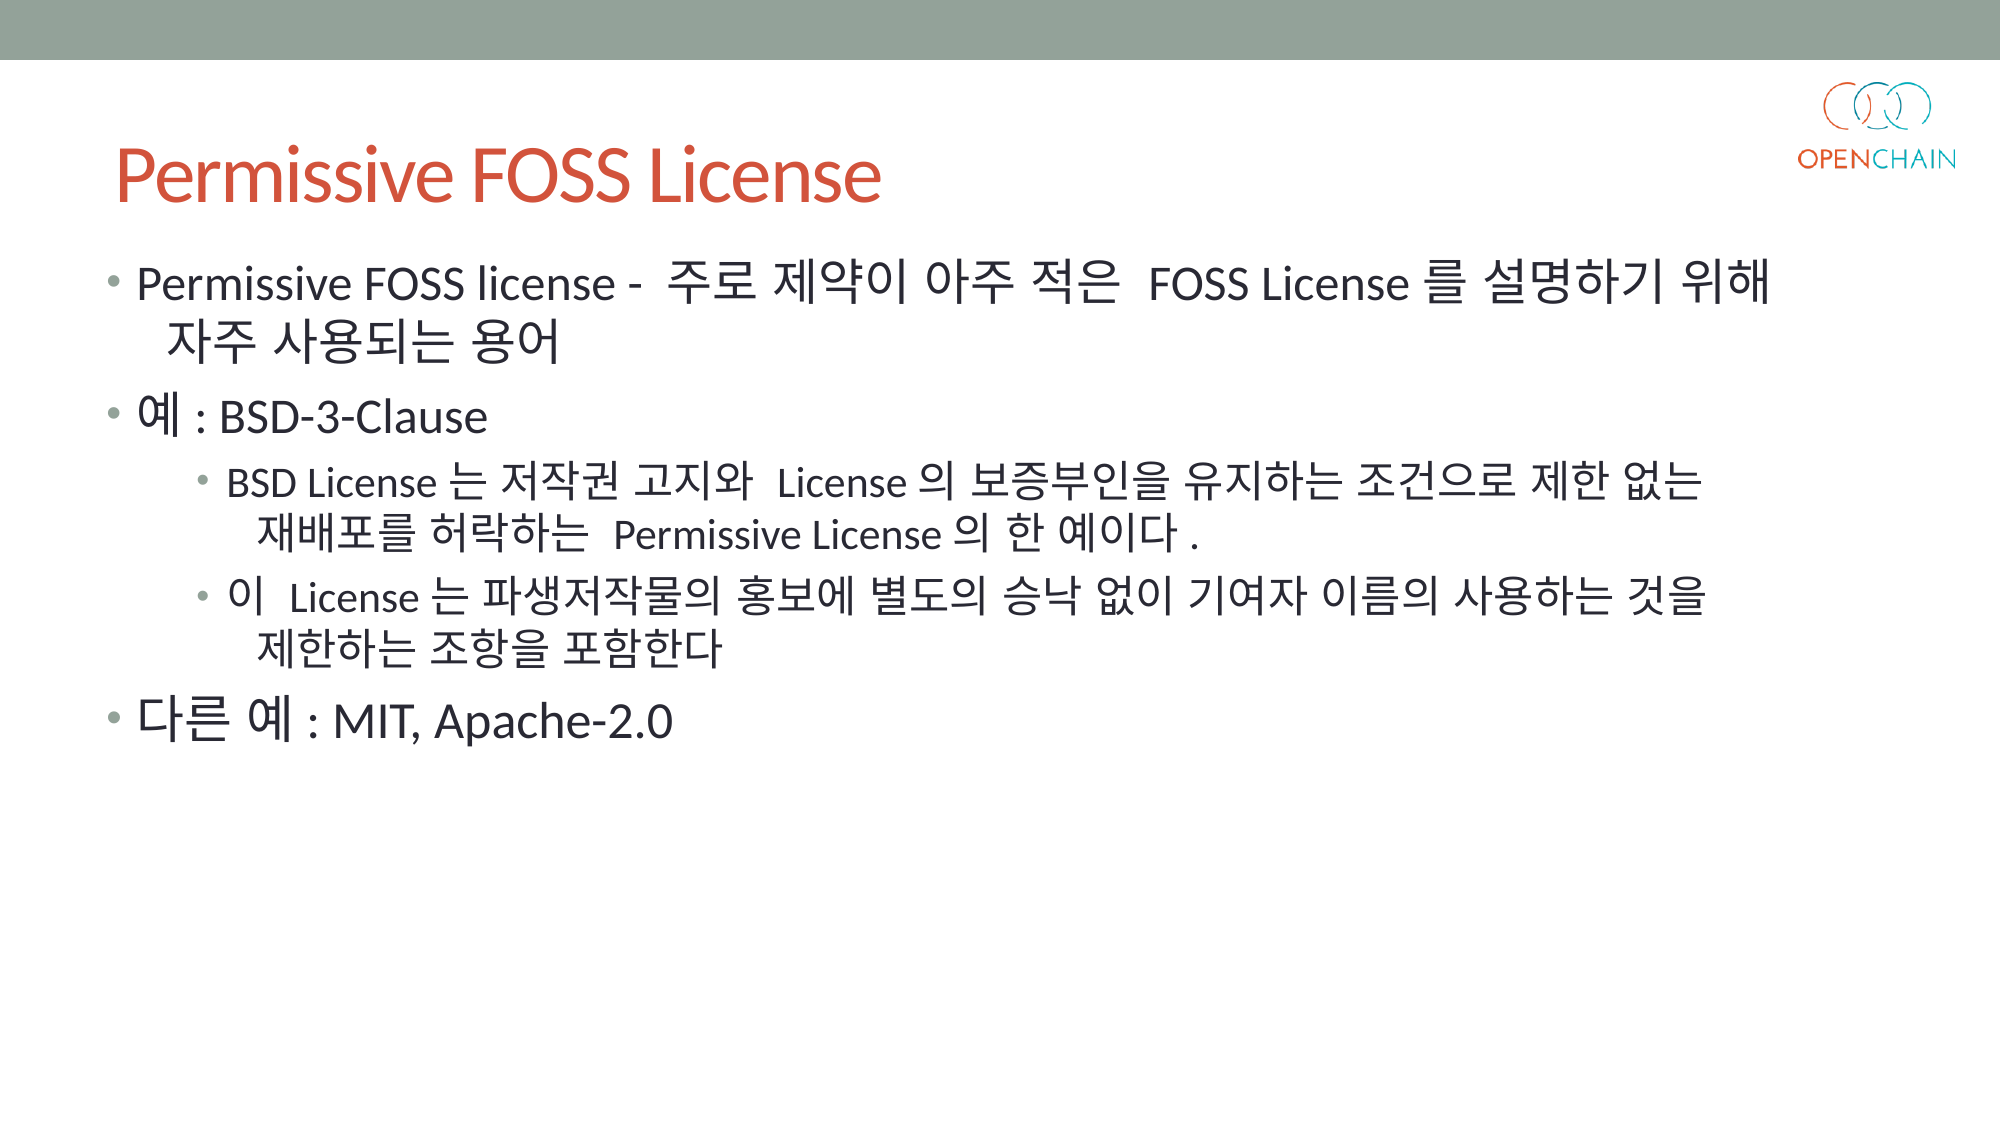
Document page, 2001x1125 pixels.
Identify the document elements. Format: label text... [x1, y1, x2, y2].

title Permissive FOSS License [99, 87, 1900, 251]
list Permissive FOSS license - 주로 제약이 아주 적은 FOSS License를 설명하기 위해 자주 사용되는 용어 예: BSD-3-Clause BSD License는 저작권 고지와 License의 보증부인을 유지하는 조건으로 제한 없는 재배포를 허락하는 Permissive License의 한 예이다. 이 License는 파생저작물의 홍보에 별도의 승낙 없이 기여자 이름의 사용하는 것을 제한하는 조항을 포함한다 다른 예: MIT, Apache-2.0 [91, 243, 1863, 1093]
